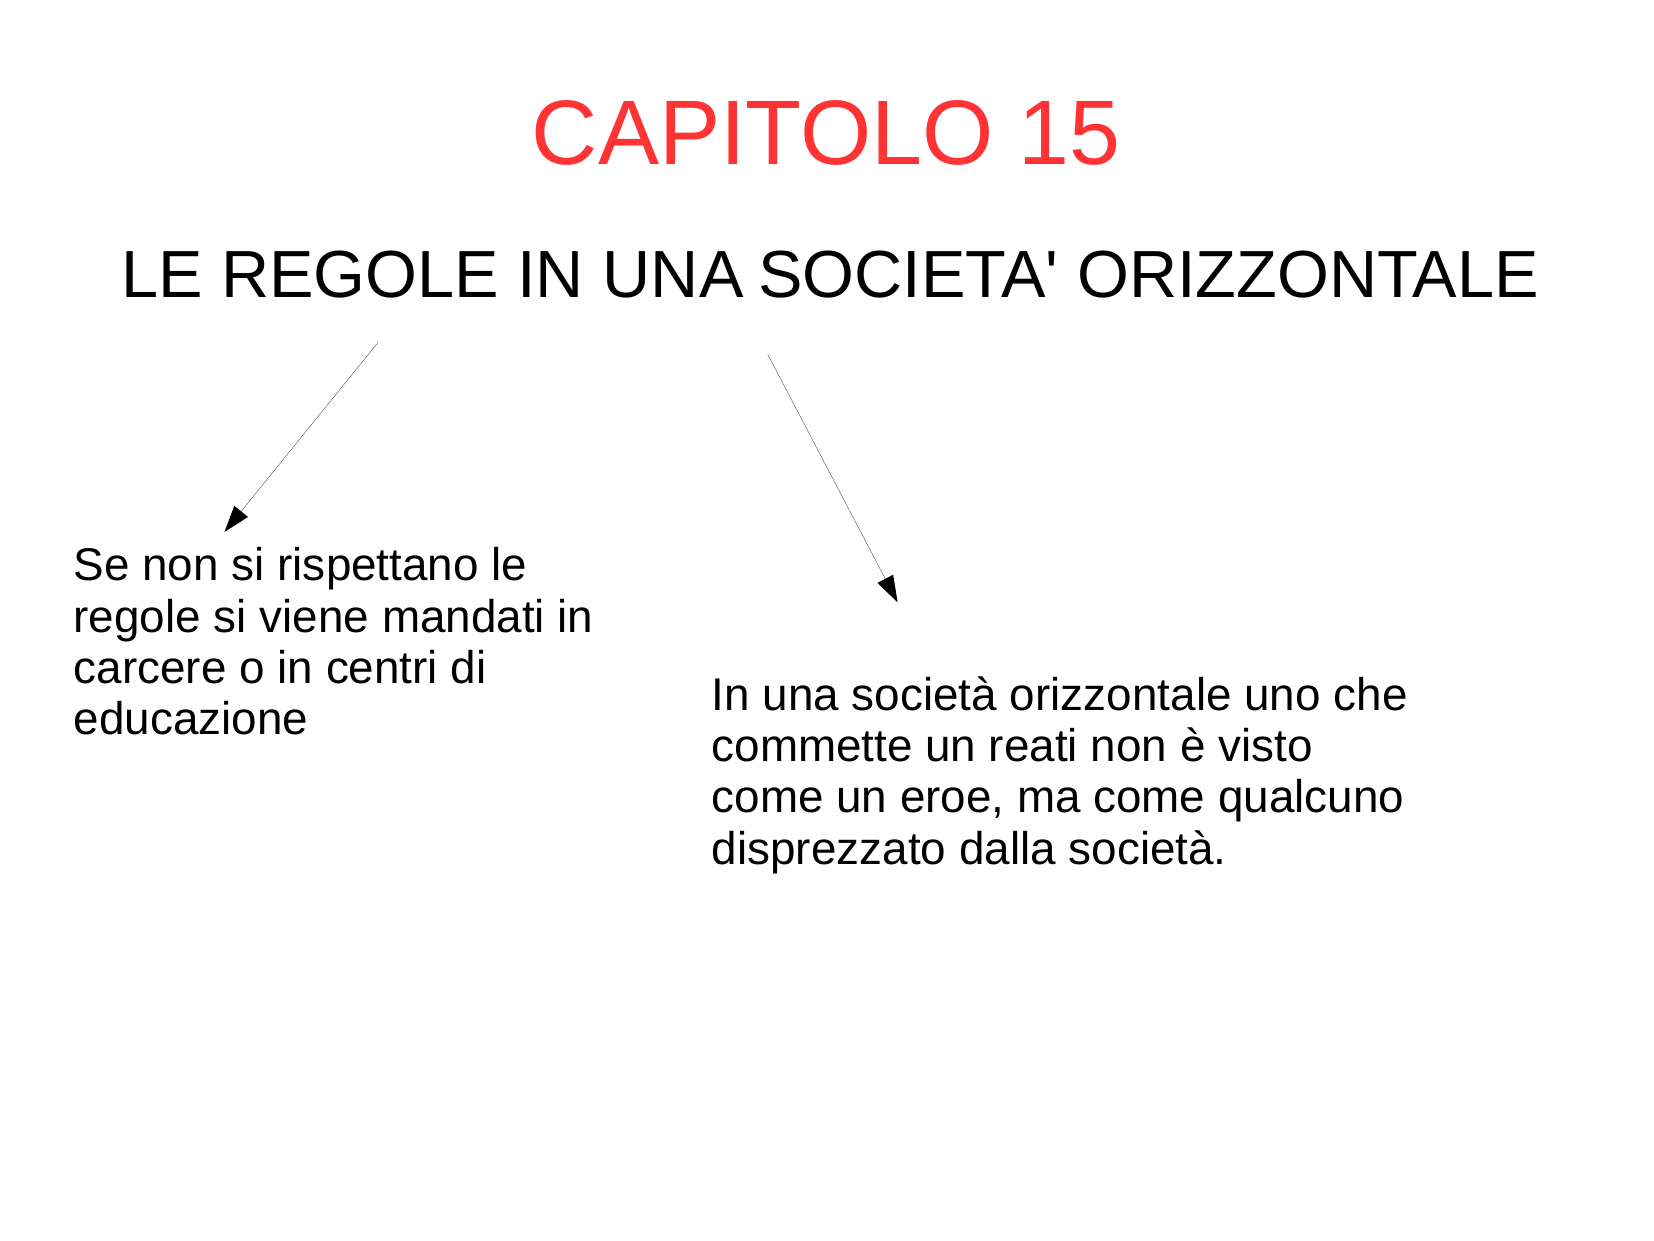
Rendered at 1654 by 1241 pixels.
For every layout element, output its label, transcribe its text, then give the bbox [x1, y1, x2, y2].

text_box In una società orizzontale uno che commette un reati non è visto come un eroe, ma come qualcuno disprezzato dalla società. [696, 661, 1441, 933]
title CAPITOLO 15 [82, 29, 1571, 237]
text_box LE REGOLE IN UNA SOCIETA' ORIZZONTALE [106, 229, 1619, 319]
text_box Se non si rispettano le regole si viene mandati in carcere o in centri di educazione [59, 532, 626, 804]
